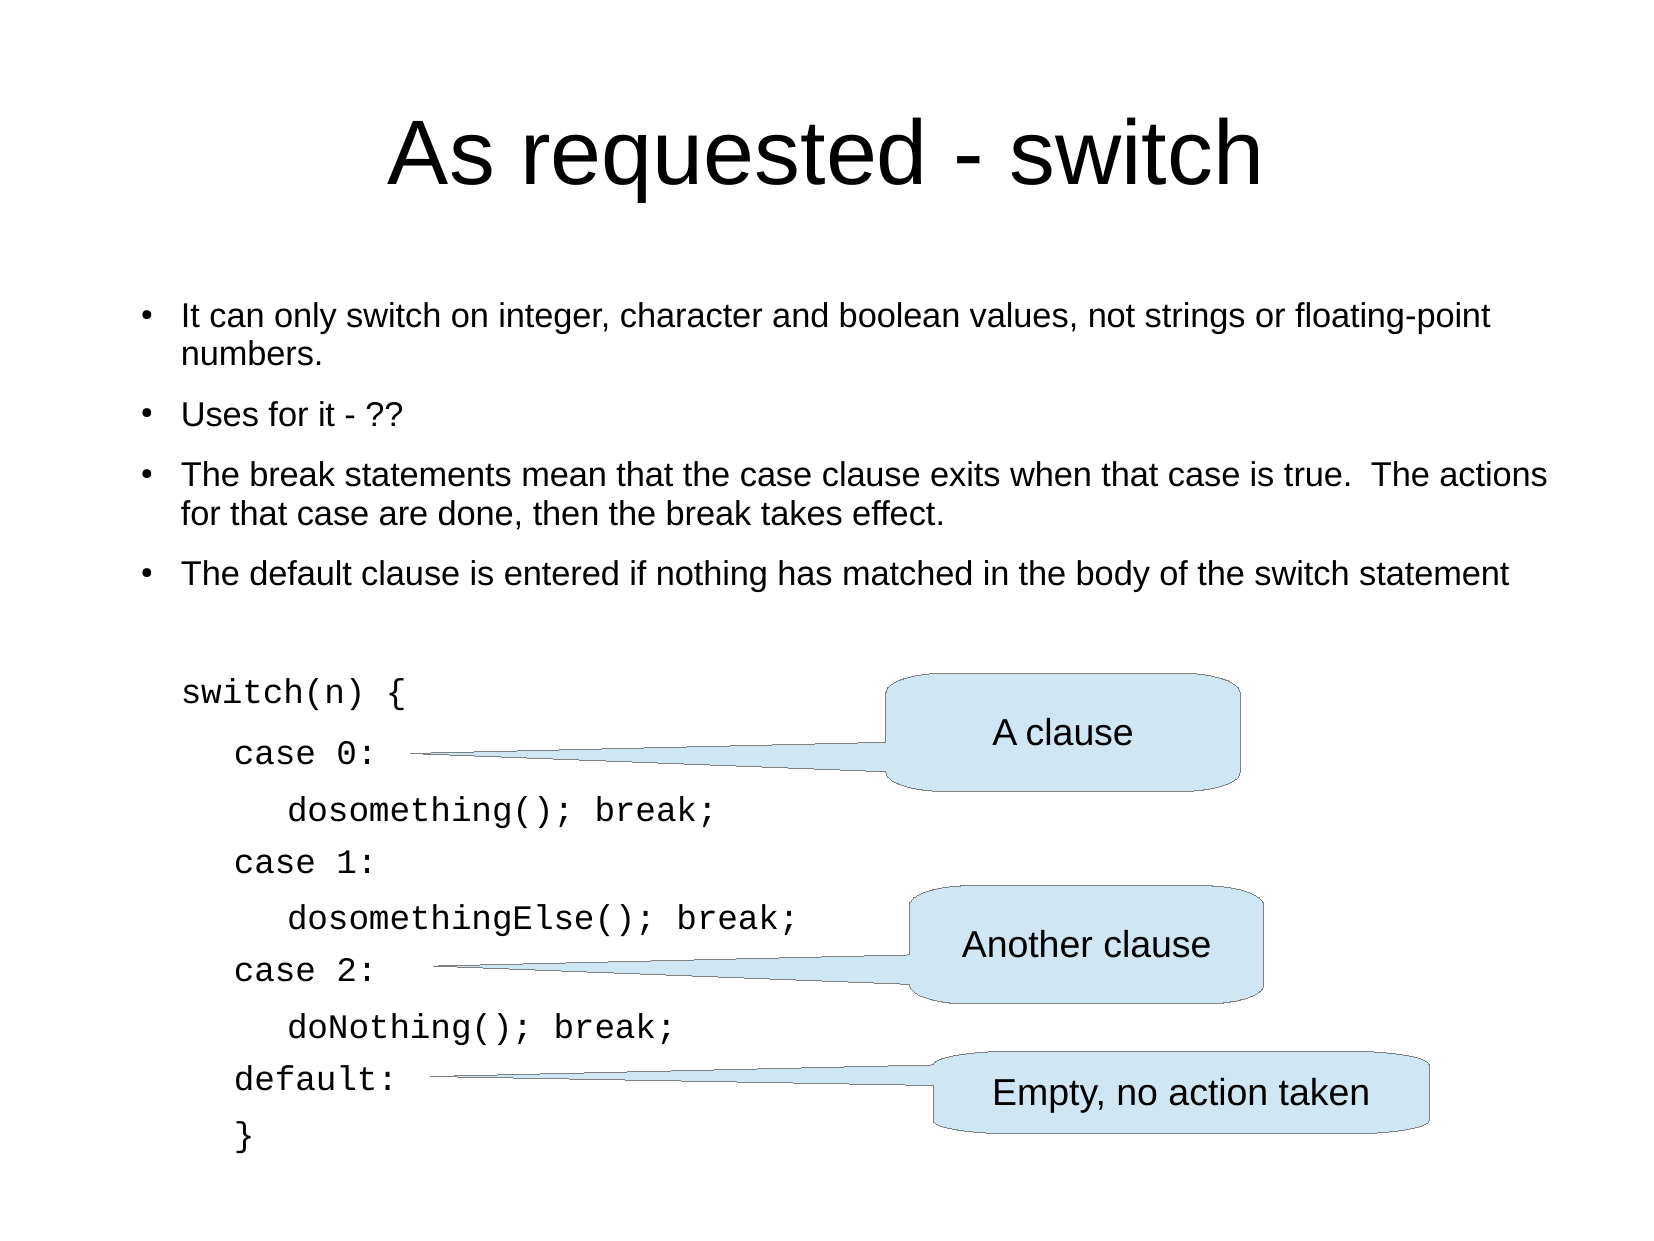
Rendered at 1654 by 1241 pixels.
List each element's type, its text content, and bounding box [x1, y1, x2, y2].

text_box Another clause [433, 885, 1264, 1004]
text_box A clause [410, 673, 1241, 792]
text_box Empty, no action taken [430, 1051, 1430, 1134]
title As requested - switch [82, 49, 1571, 257]
list It can only switch on integer, character and boolean values, not strings or floating-point numbers. Uses for it - ?? The break statements mean that the case clause exits when that case is true. The actions for that case are done, then the break takes effect. The default clause is entered if nothing has matched in the body of the switch statement switch(n) { case 0: dosomething(); break; case 1: dosomethingElse(); break; case 2: doNothing(); break; default: } [127, 296, 1583, 1170]
